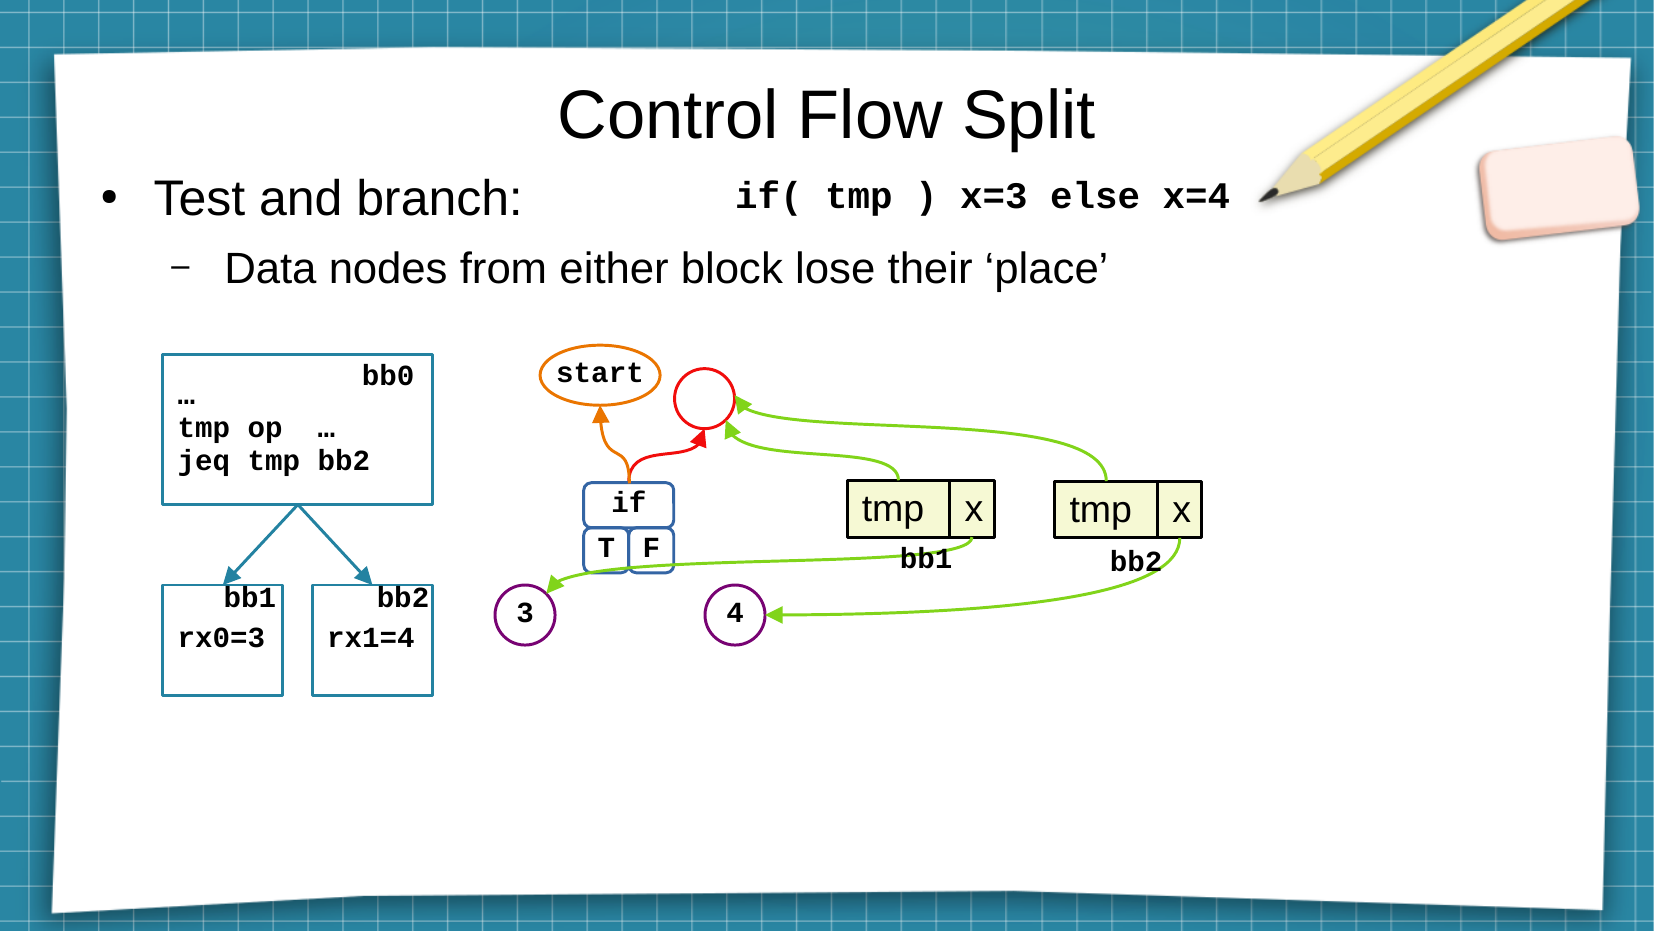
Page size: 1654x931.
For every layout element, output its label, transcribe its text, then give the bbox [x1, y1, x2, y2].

text_box bb2 [1095, 540, 1178, 588]
text_box if [583, 482, 674, 528]
text_box T [583, 527, 629, 572]
text_box rx0=3 [162, 585, 283, 696]
text_box bb0 [347, 354, 430, 402]
list Test and branch: Data nodes from either block lose their ‘place’ [82, 170, 1291, 361]
text_box tmp [1054, 481, 1156, 538]
text_box bb1 [208, 576, 292, 625]
text_box x [949, 480, 995, 538]
text_box 4 [705, 585, 765, 646]
text_box x [1157, 481, 1202, 538]
text_box bb2 [362, 576, 445, 625]
text_box … tmp op … jeq tmp bb2 [162, 354, 433, 505]
text_box bb1 [885, 537, 968, 586]
picture [0, 0, 1654, 931]
text_box F [630, 568, 674, 573]
title Control Flow Split [82, 37, 1571, 193]
text_box tmp [847, 480, 948, 538]
text_box 3 [495, 585, 556, 646]
text_box rx1=4 [312, 585, 433, 696]
text_box if( tmp ) x=3 else x=4 [720, 170, 1246, 228]
text_box start [540, 345, 661, 406]
text_box F [628, 527, 674, 567]
